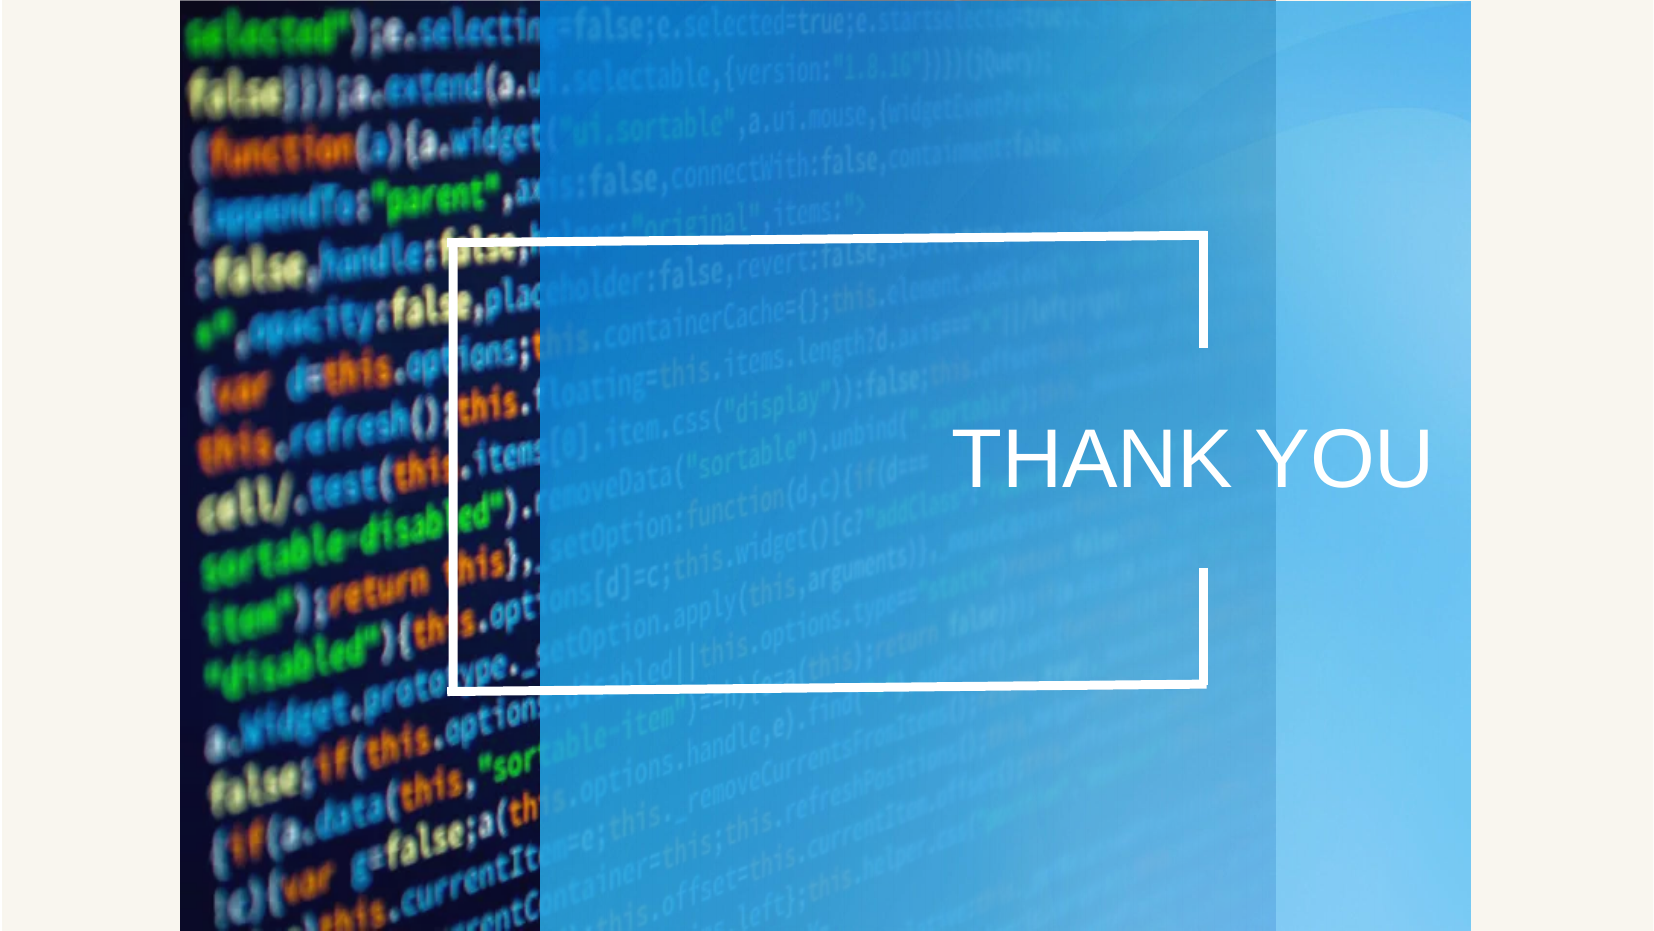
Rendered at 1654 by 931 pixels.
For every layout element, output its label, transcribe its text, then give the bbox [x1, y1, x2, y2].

picture [2, 0, 1654, 931]
text_box THANK YOU [936, 404, 1546, 555]
